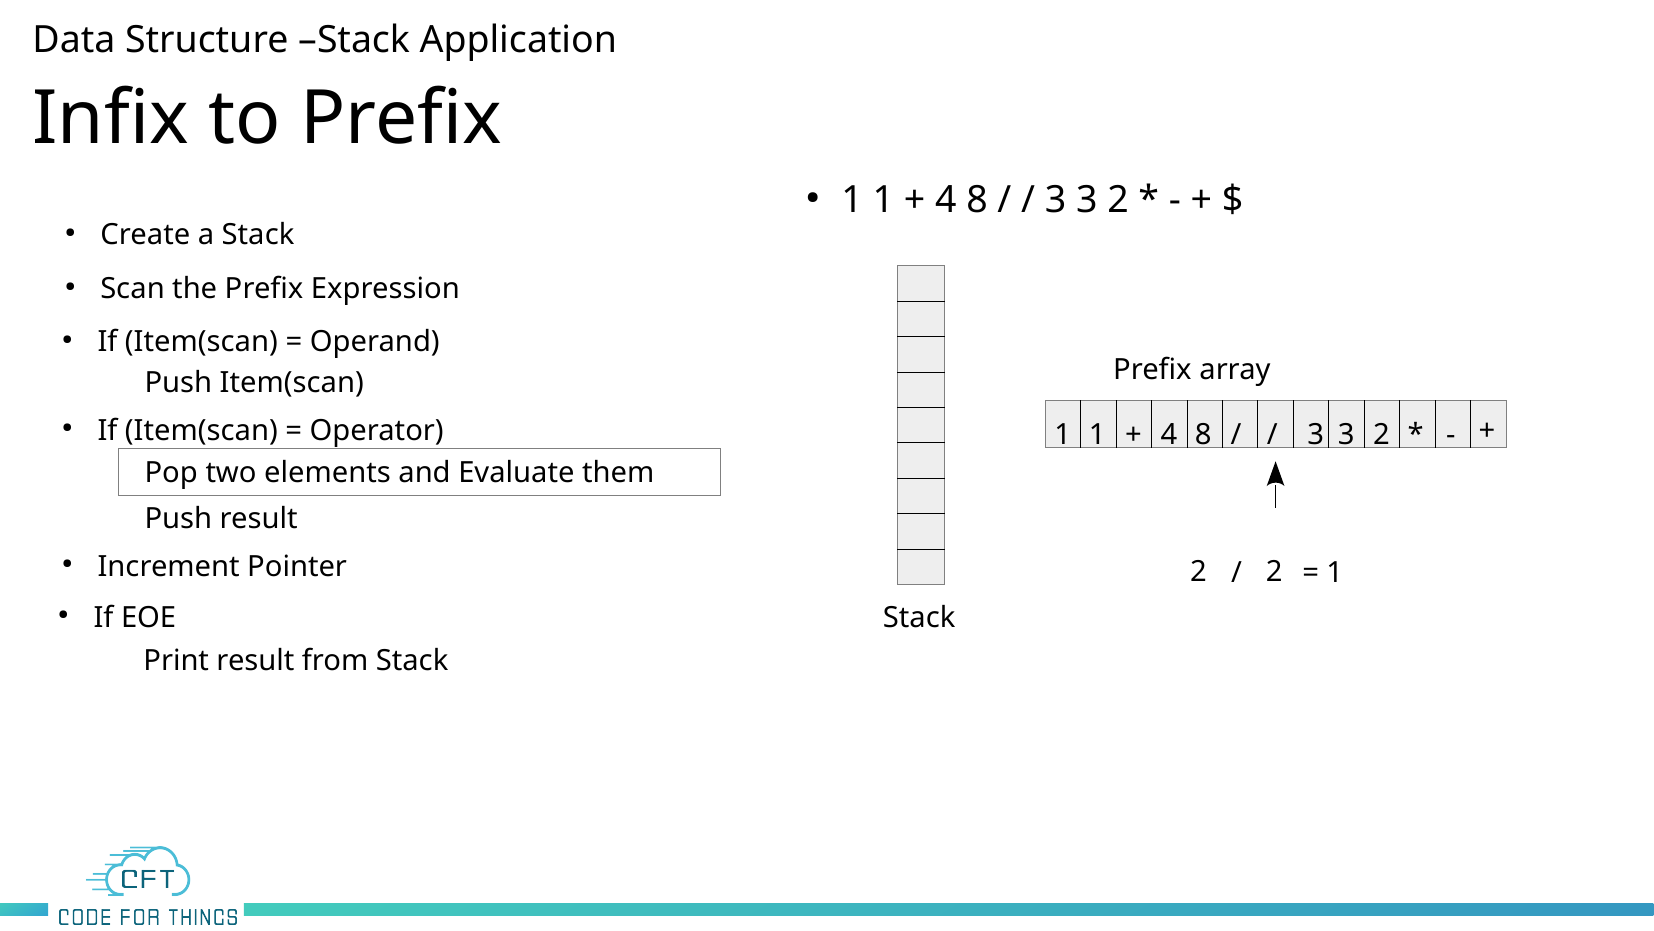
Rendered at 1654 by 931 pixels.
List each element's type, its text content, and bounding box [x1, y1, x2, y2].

title Data Structure –Stack Application Infix to Prefix [32, 12, 1536, 166]
text_box [1365, 400, 1399, 406]
text_box [1258, 400, 1293, 406]
text_box [1152, 400, 1187, 406]
text_box 3 [1292, 406, 1341, 456]
text_box Stack [868, 588, 979, 638]
text_box Pop two elements and Evaluate them [94, 443, 709, 502]
text_box Increment Pointer [47, 537, 621, 597]
text_box 1 [1039, 406, 1074, 456]
text_box + [1463, 401, 1518, 451]
text_box [897, 550, 945, 585]
text_box [1188, 400, 1222, 406]
text_box [709, 448, 721, 496]
text_box 2 [1372, 406, 1407, 456]
text_box [1436, 400, 1470, 405]
text_box / [1216, 543, 1257, 593]
text_box If (Item(scan) = Operand) [47, 312, 491, 373]
text_box [897, 408, 945, 442]
text_box = 1 [1287, 543, 1382, 593]
text_box [1081, 400, 1116, 406]
text_box 1 1 + 4 8 / / 3 3 2 * - + $ [791, 165, 1377, 225]
text_box Scan the Prefix Expression [50, 259, 537, 319]
text_box 2 [1175, 543, 1216, 593]
text_box [897, 337, 945, 372]
text_box [1294, 400, 1328, 406]
text_box [897, 265, 945, 301]
text_box [1223, 400, 1257, 406]
text_box [897, 514, 945, 549]
text_box If EOE [43, 588, 375, 638]
text_box [897, 443, 945, 478]
text_box Create a Stack [50, 206, 355, 266]
text_box / [1229, 406, 1252, 456]
text_box 2 [1257, 543, 1287, 593]
picture [59, 846, 237, 925]
text_box [897, 302, 945, 336]
text_box * [1392, 405, 1431, 456]
text_box [897, 479, 945, 513]
text_box If (Item(scan) = Operator) [47, 401, 496, 461]
text_box 4 [1145, 406, 1180, 456]
text_box Push result [94, 490, 426, 550]
text_box [1329, 400, 1364, 406]
text_box 3 [1341, 406, 1372, 456]
text_box / [1252, 406, 1292, 456]
text_box [897, 373, 945, 407]
text_box [1045, 400, 1080, 406]
text_box Print result from Stack [93, 631, 615, 691]
text_box - [1431, 405, 1472, 456]
text_box + [1123, 406, 1145, 456]
text_box [1400, 400, 1435, 405]
text_box [1117, 400, 1151, 406]
text_box 8 [1180, 406, 1229, 456]
text_box Push Item(scan) [94, 373, 426, 401]
text_box Prefix array [1098, 340, 1312, 391]
text_box 1 [1074, 406, 1123, 456]
